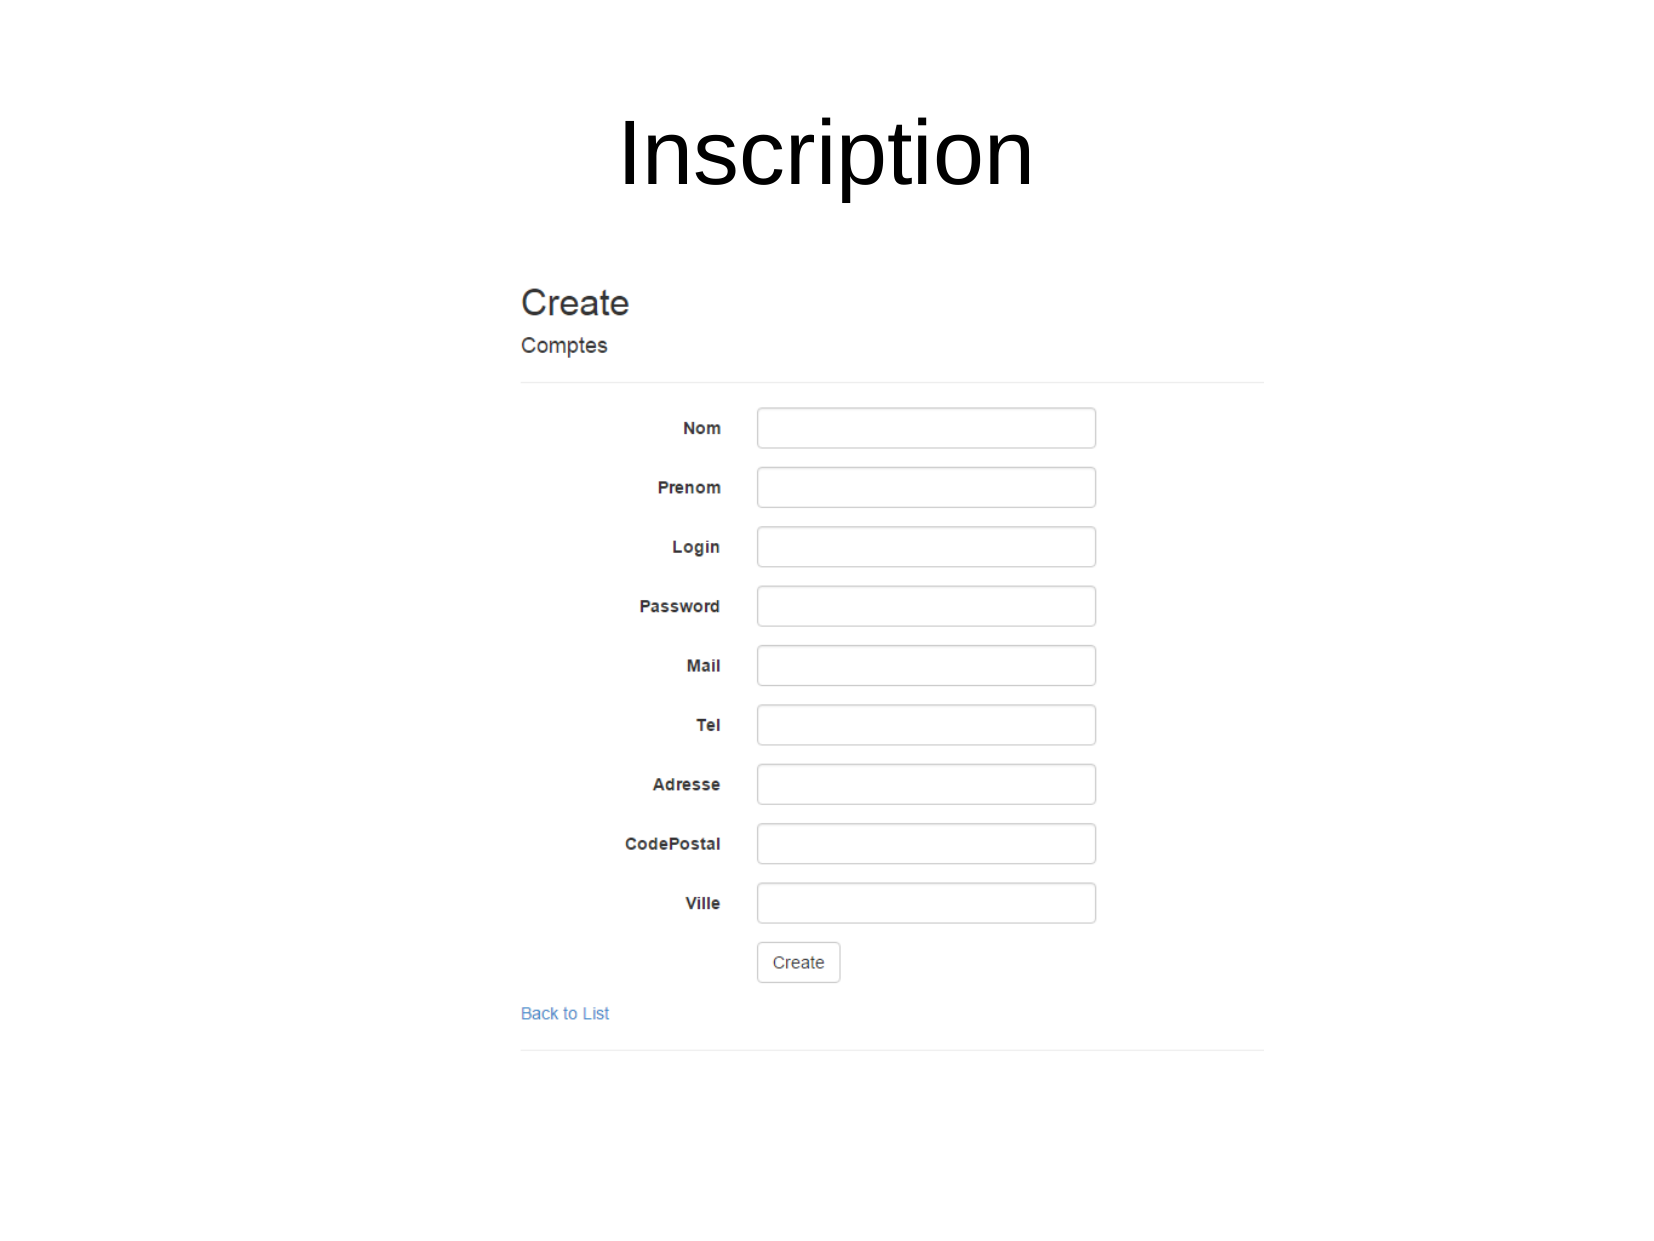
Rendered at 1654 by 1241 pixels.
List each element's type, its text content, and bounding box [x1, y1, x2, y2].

title Inscription [82, 49, 1571, 257]
picture [436, 271, 1264, 1063]
